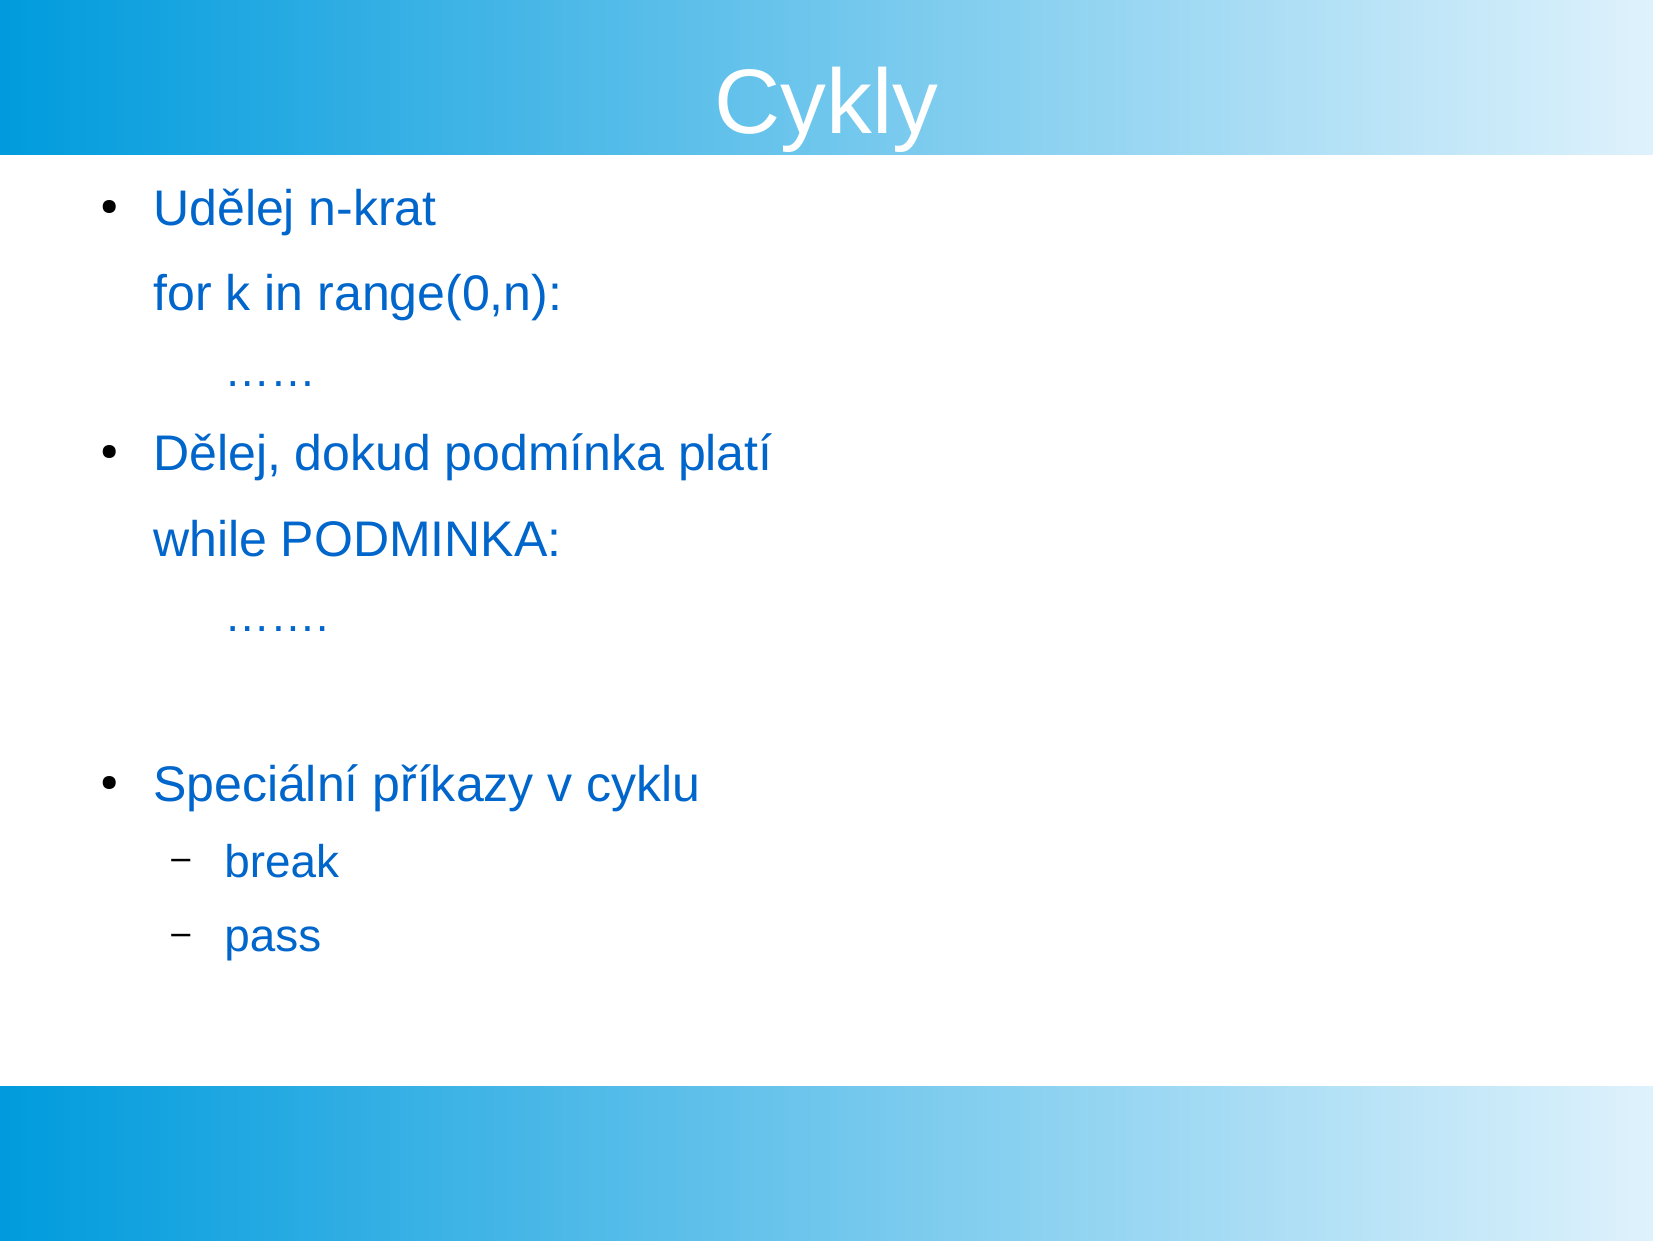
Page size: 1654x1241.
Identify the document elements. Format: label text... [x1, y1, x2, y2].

title Cykly [82, 49, 1571, 155]
list Udělej n-krat for k in range(0,n): …… Dělej, dokud podmínka platí while PODMINKA: ……. Speciální příkazy v cyklu break pass [82, 180, 1571, 1010]
